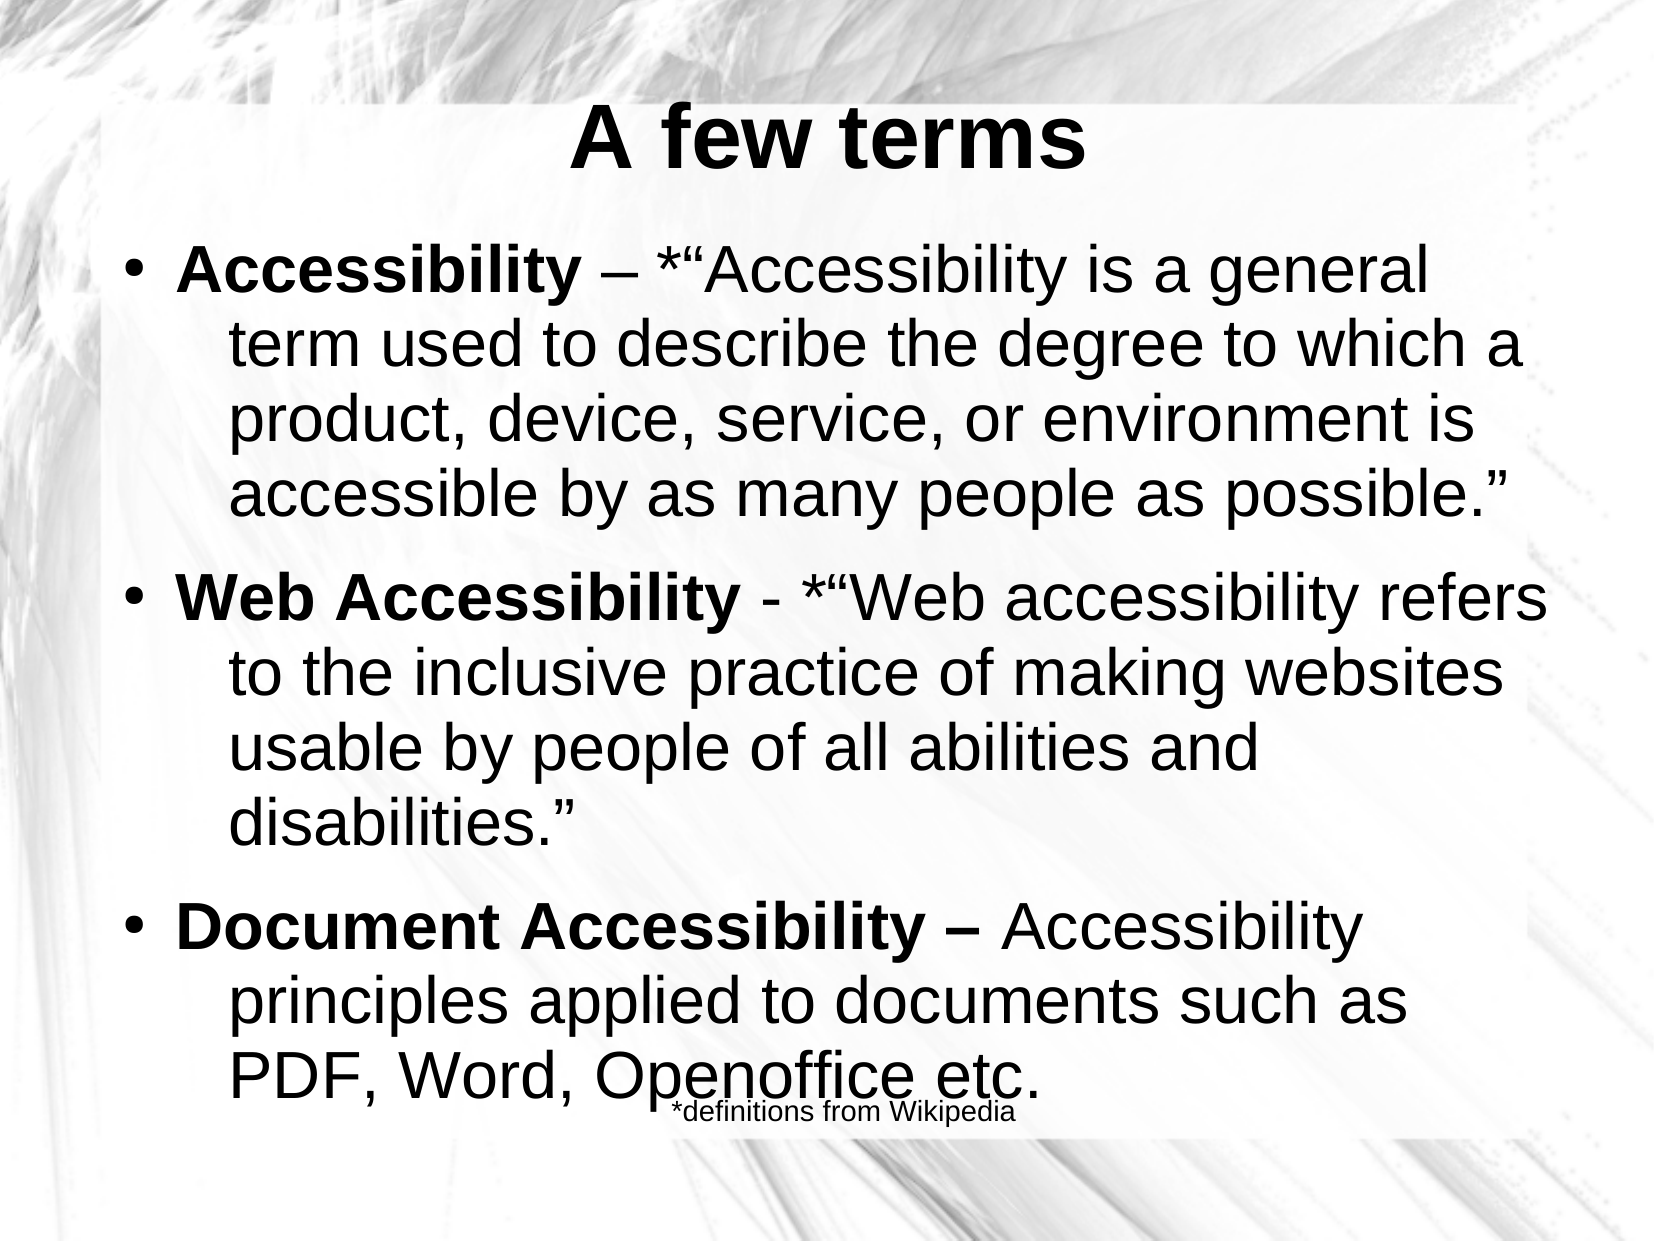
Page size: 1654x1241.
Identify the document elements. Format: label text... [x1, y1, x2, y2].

title *definitions from Wikipedia [112, 1065, 1576, 1158]
picture [0, 0, 1654, 1241]
title A few terms [82, 49, 1576, 226]
list Accessibility – *“Accessibility is a general term used to describe the degree to which a product, device, service, or environment is accessible by as many people as possible.” Web Accessibility - *“Web accessibility refers to the inclusive practice of making websites usable by people of all abilities and disabilities.” Document Accessibility – Accessibility principles applied to documents such as PDF, Word, Openoffice etc. [86, 231, 1576, 1114]
